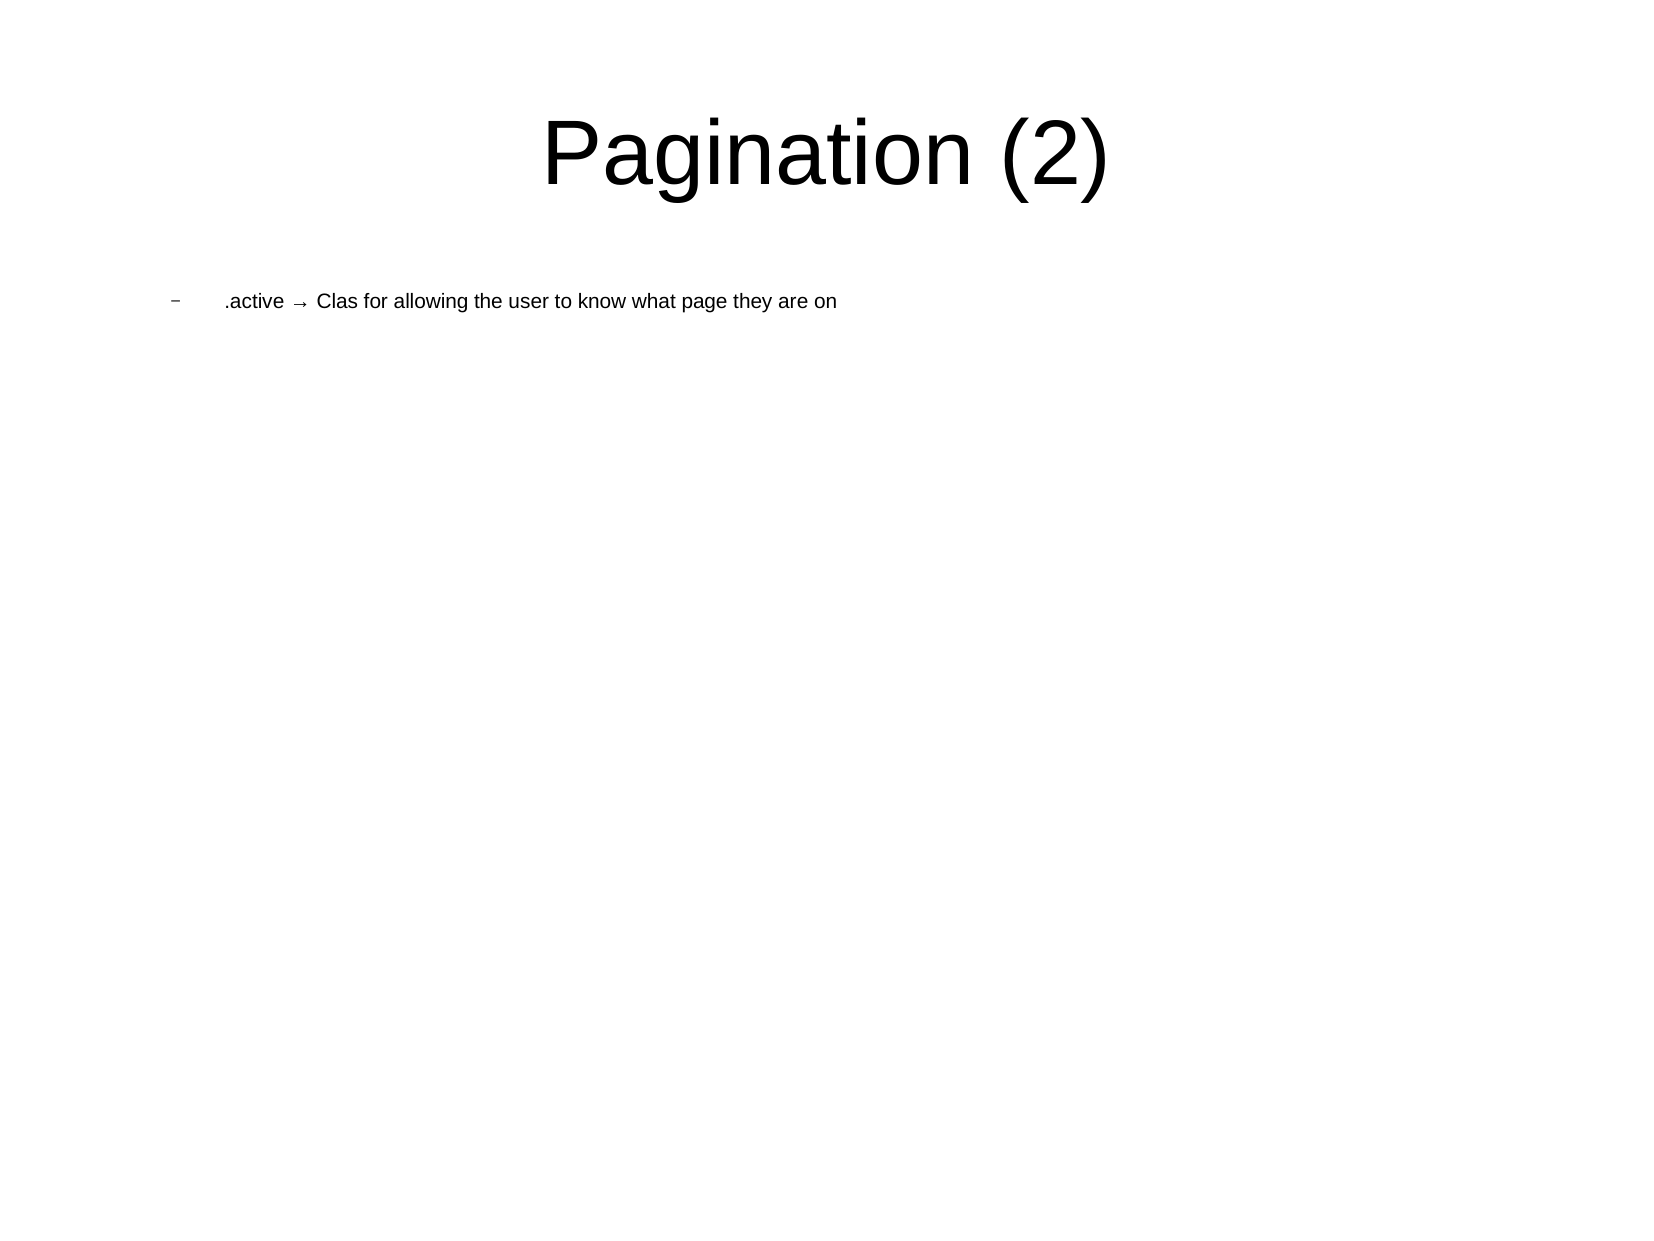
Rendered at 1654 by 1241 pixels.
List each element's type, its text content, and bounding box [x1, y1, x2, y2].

list .active → Clas for allowing the user to know what page they are on [82, 290, 1571, 1241]
title Pagination (2) [82, 49, 1571, 257]
